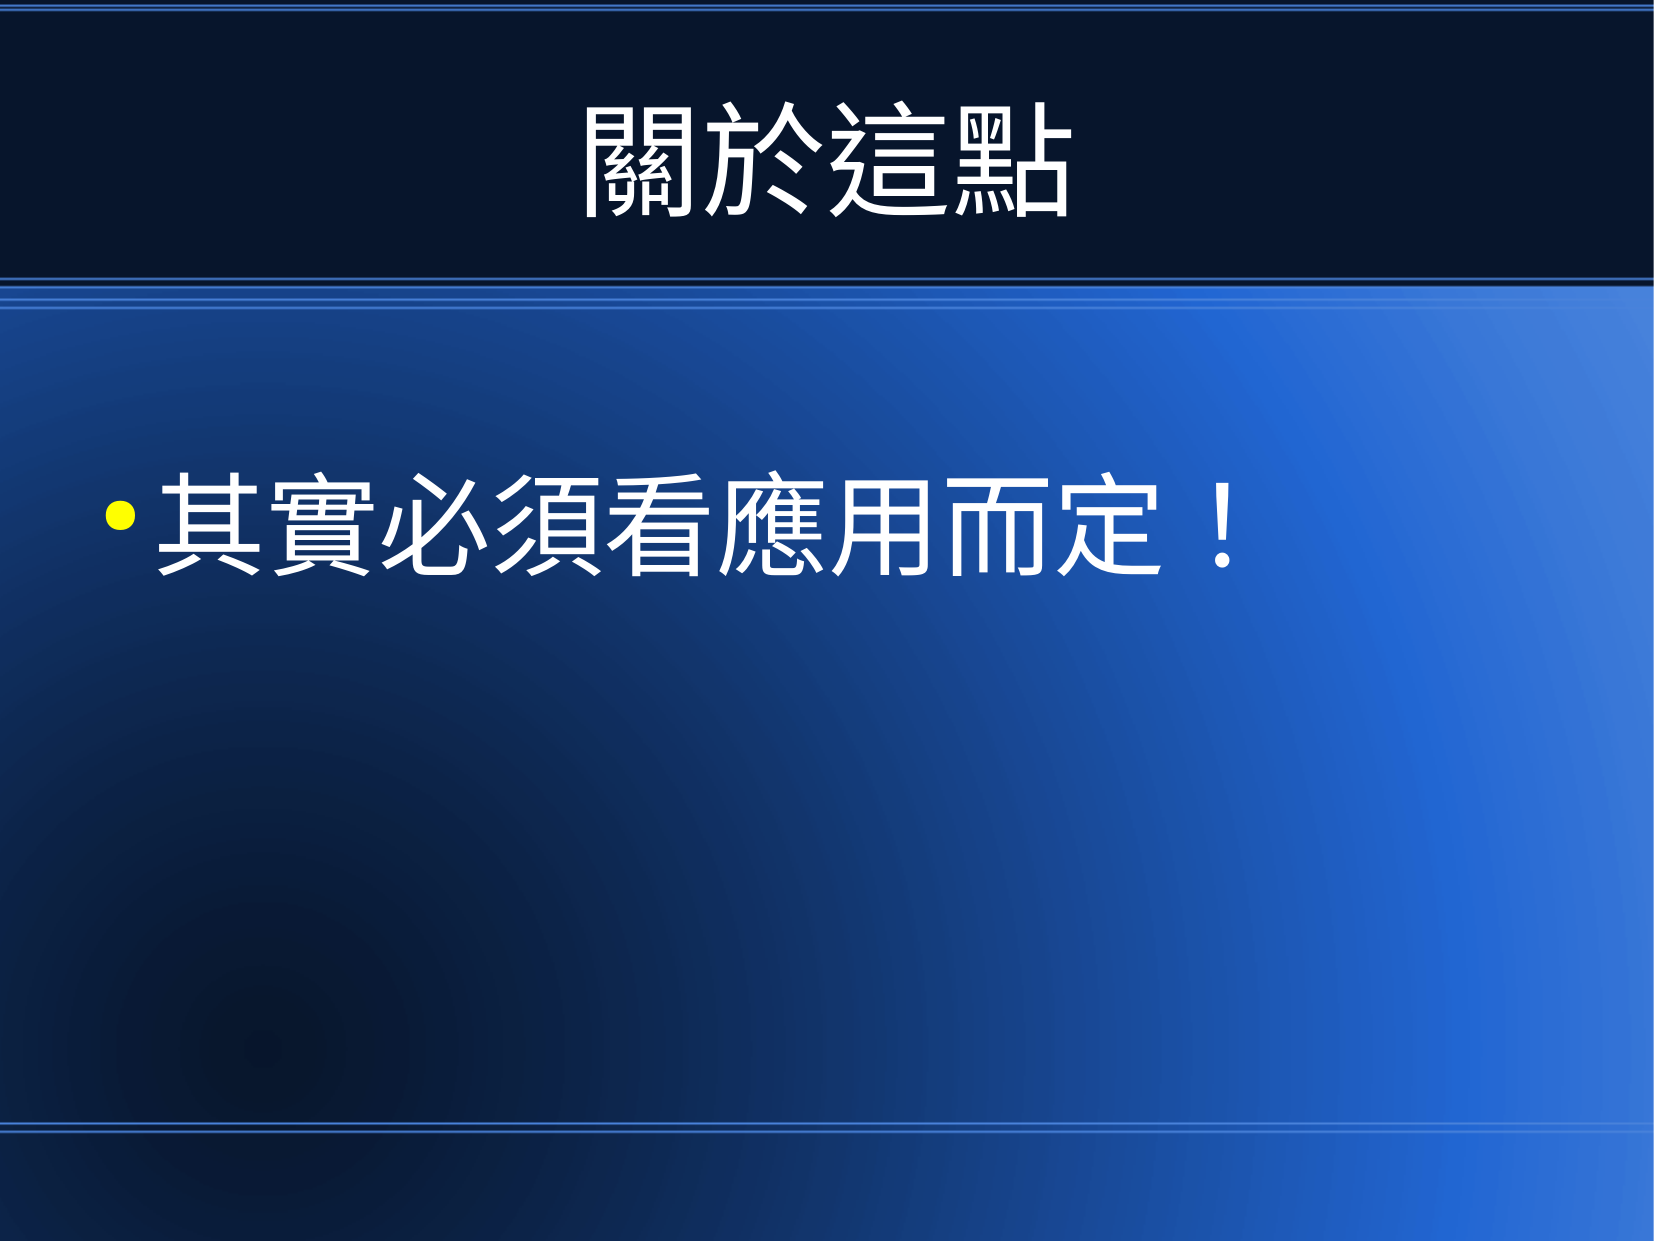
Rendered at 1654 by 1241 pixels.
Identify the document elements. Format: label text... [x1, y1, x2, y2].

list 其實必須看應用而定！ [82, 355, 1571, 1241]
title 關於這點 [82, 49, 1571, 257]
picture [0, 0, 1654, 1241]
